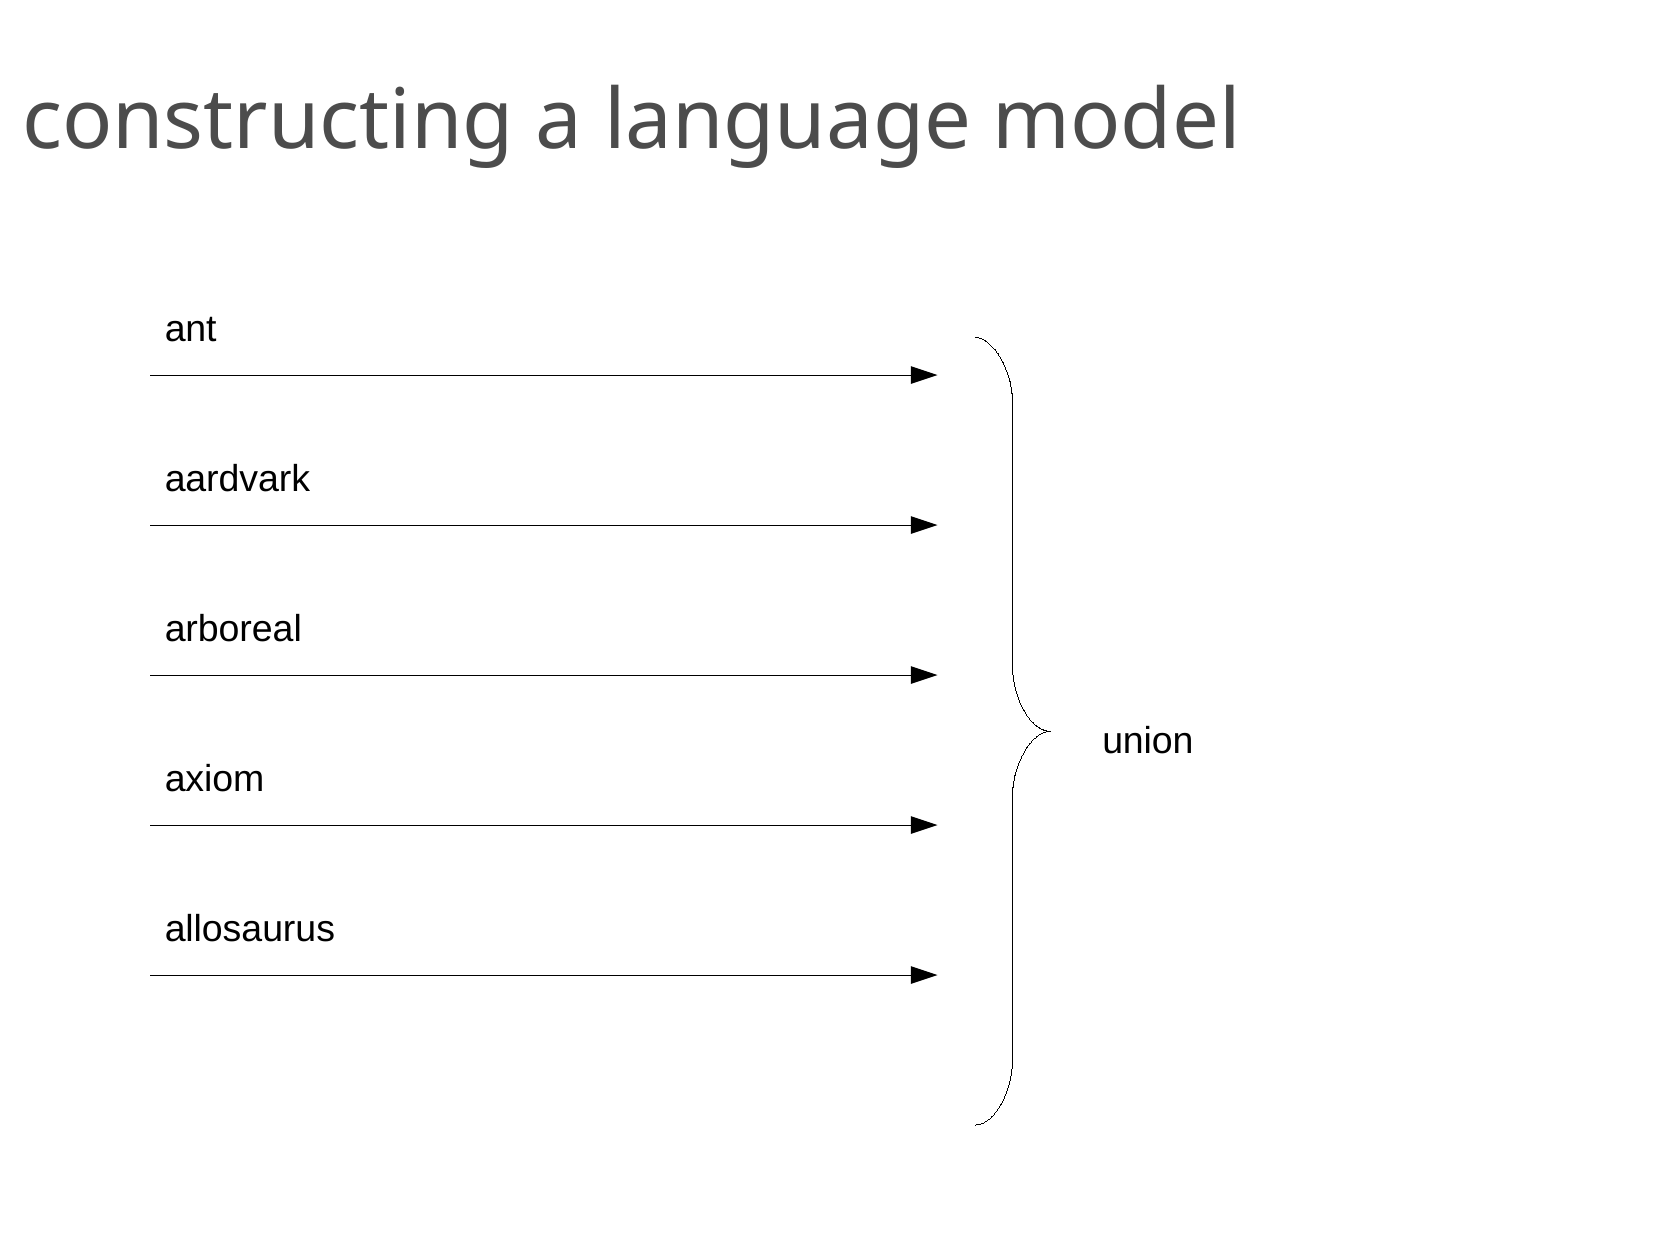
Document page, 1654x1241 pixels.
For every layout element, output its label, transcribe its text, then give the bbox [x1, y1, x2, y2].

title constructing a language model [22, 26, 1654, 205]
text_box ant [150, 300, 938, 357]
text_box union [1087, 712, 1538, 770]
text_box arboreal [150, 600, 901, 657]
text_box allosaurus [150, 900, 901, 957]
text_box aardvark [150, 450, 901, 507]
text_box axiom [150, 750, 901, 807]
